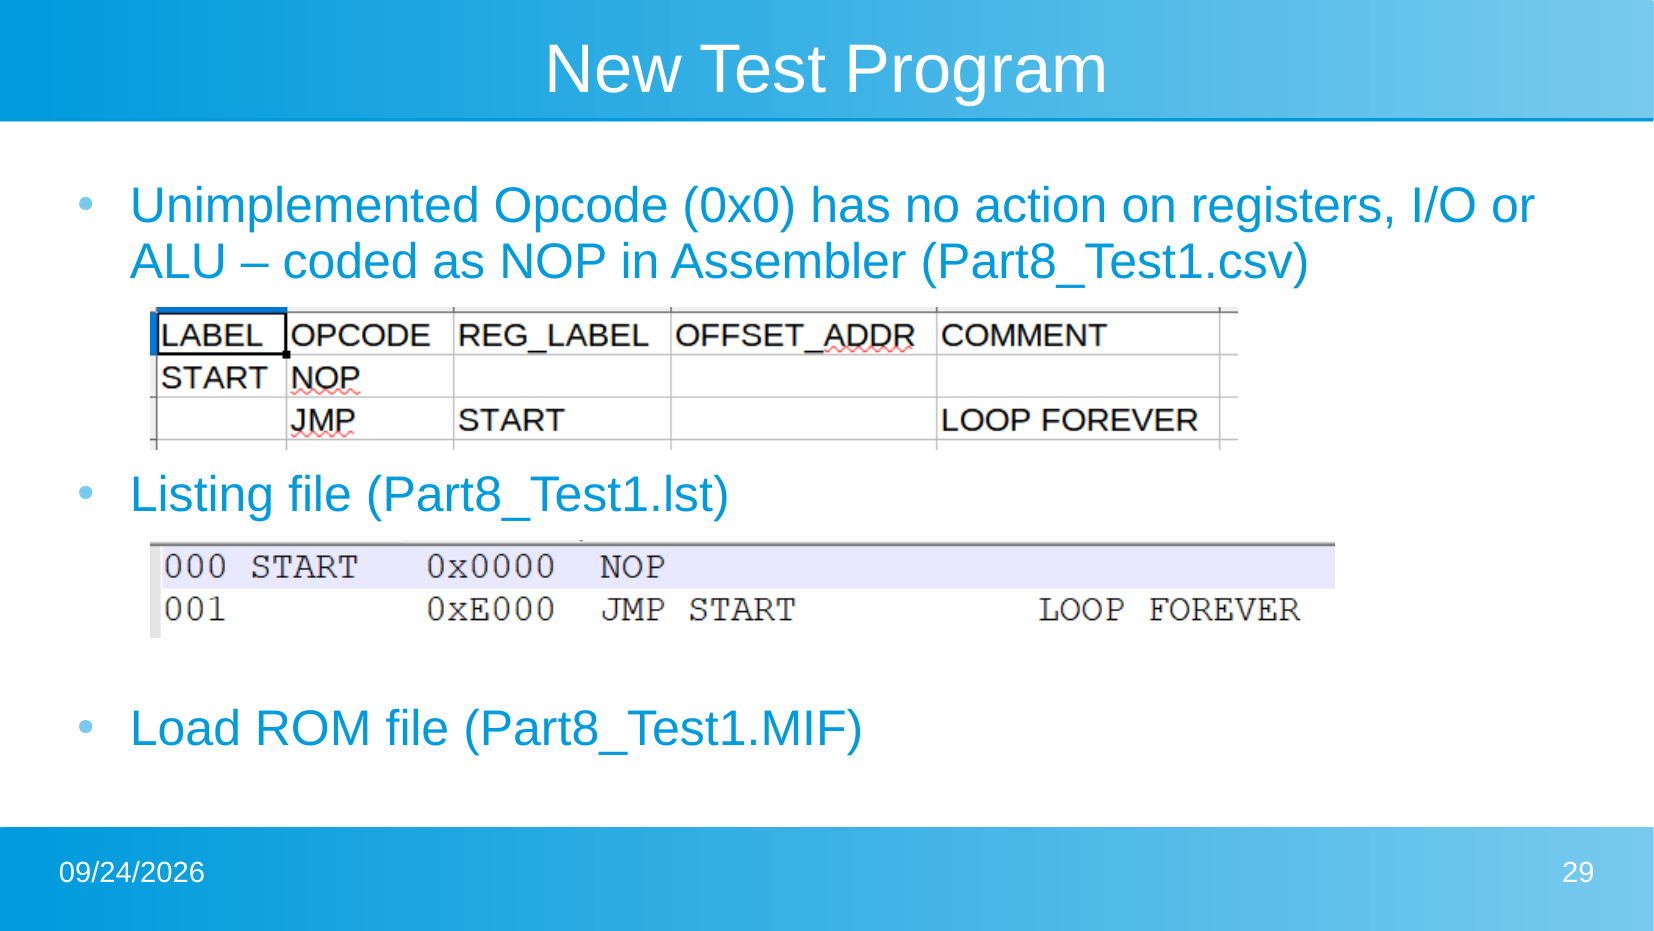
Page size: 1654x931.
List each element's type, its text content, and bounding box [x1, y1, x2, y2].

picture [150, 307, 1238, 451]
list Unimplemented Opcode (0x0) has no action on registers, I/O or ALU – coded as NOP in Assembler (Part8_Test1.csv) Listing file (Part8_Test1.lst) Load ROM file (Part8_Test1.MIF) [59, 177, 1595, 768]
title New Test Program [59, 29, 1595, 108]
picture [150, 540, 1335, 638]
